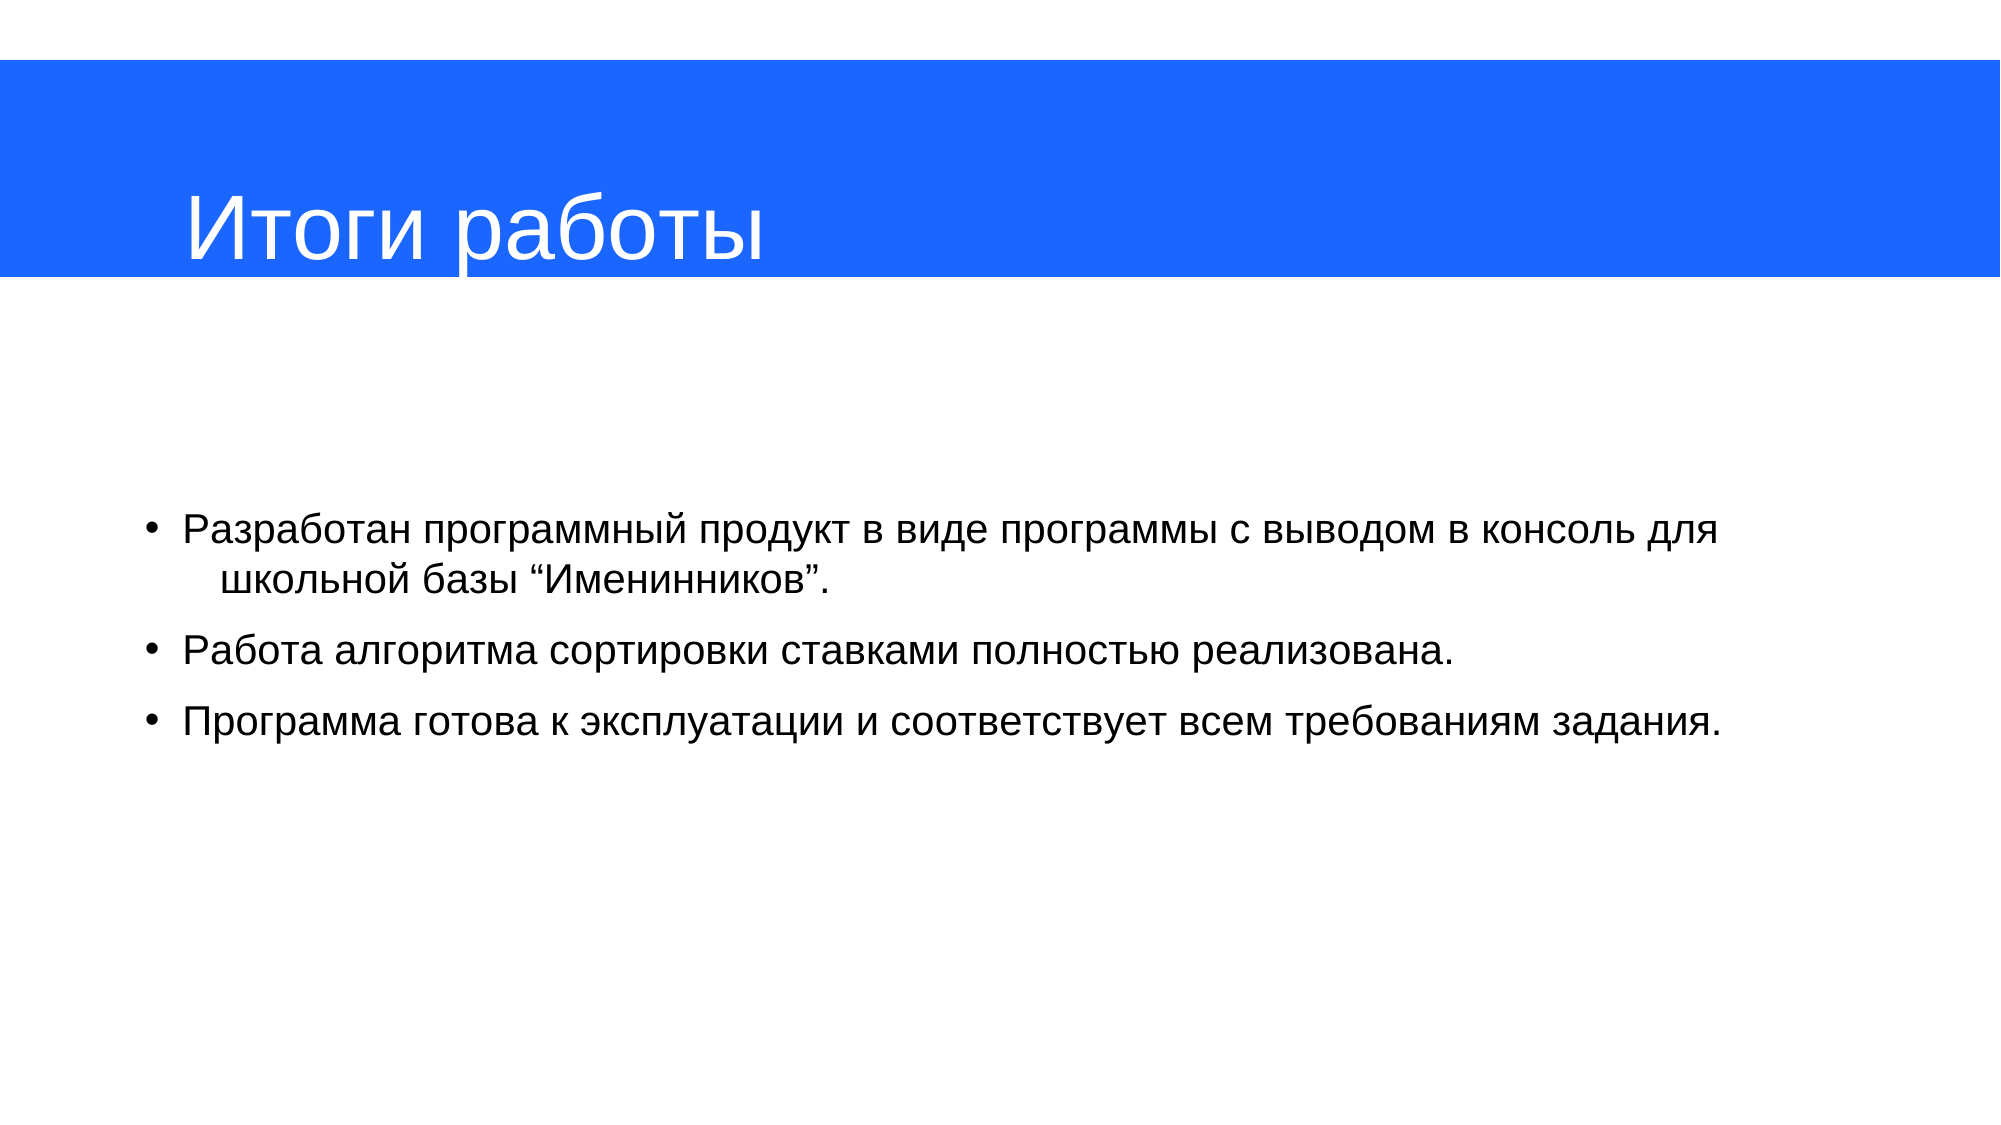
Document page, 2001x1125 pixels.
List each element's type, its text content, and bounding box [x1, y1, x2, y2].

title Итоги работы [169, 160, 2000, 401]
list Разработан программный продукт в виде программы с выводом в консоль для школьной базы “Именинников”. Работа алгоритма сортировки ставками полностью реализована. Программа готова к эксплуатации и соответствует всем требованиям задания. [137, 494, 1863, 1125]
